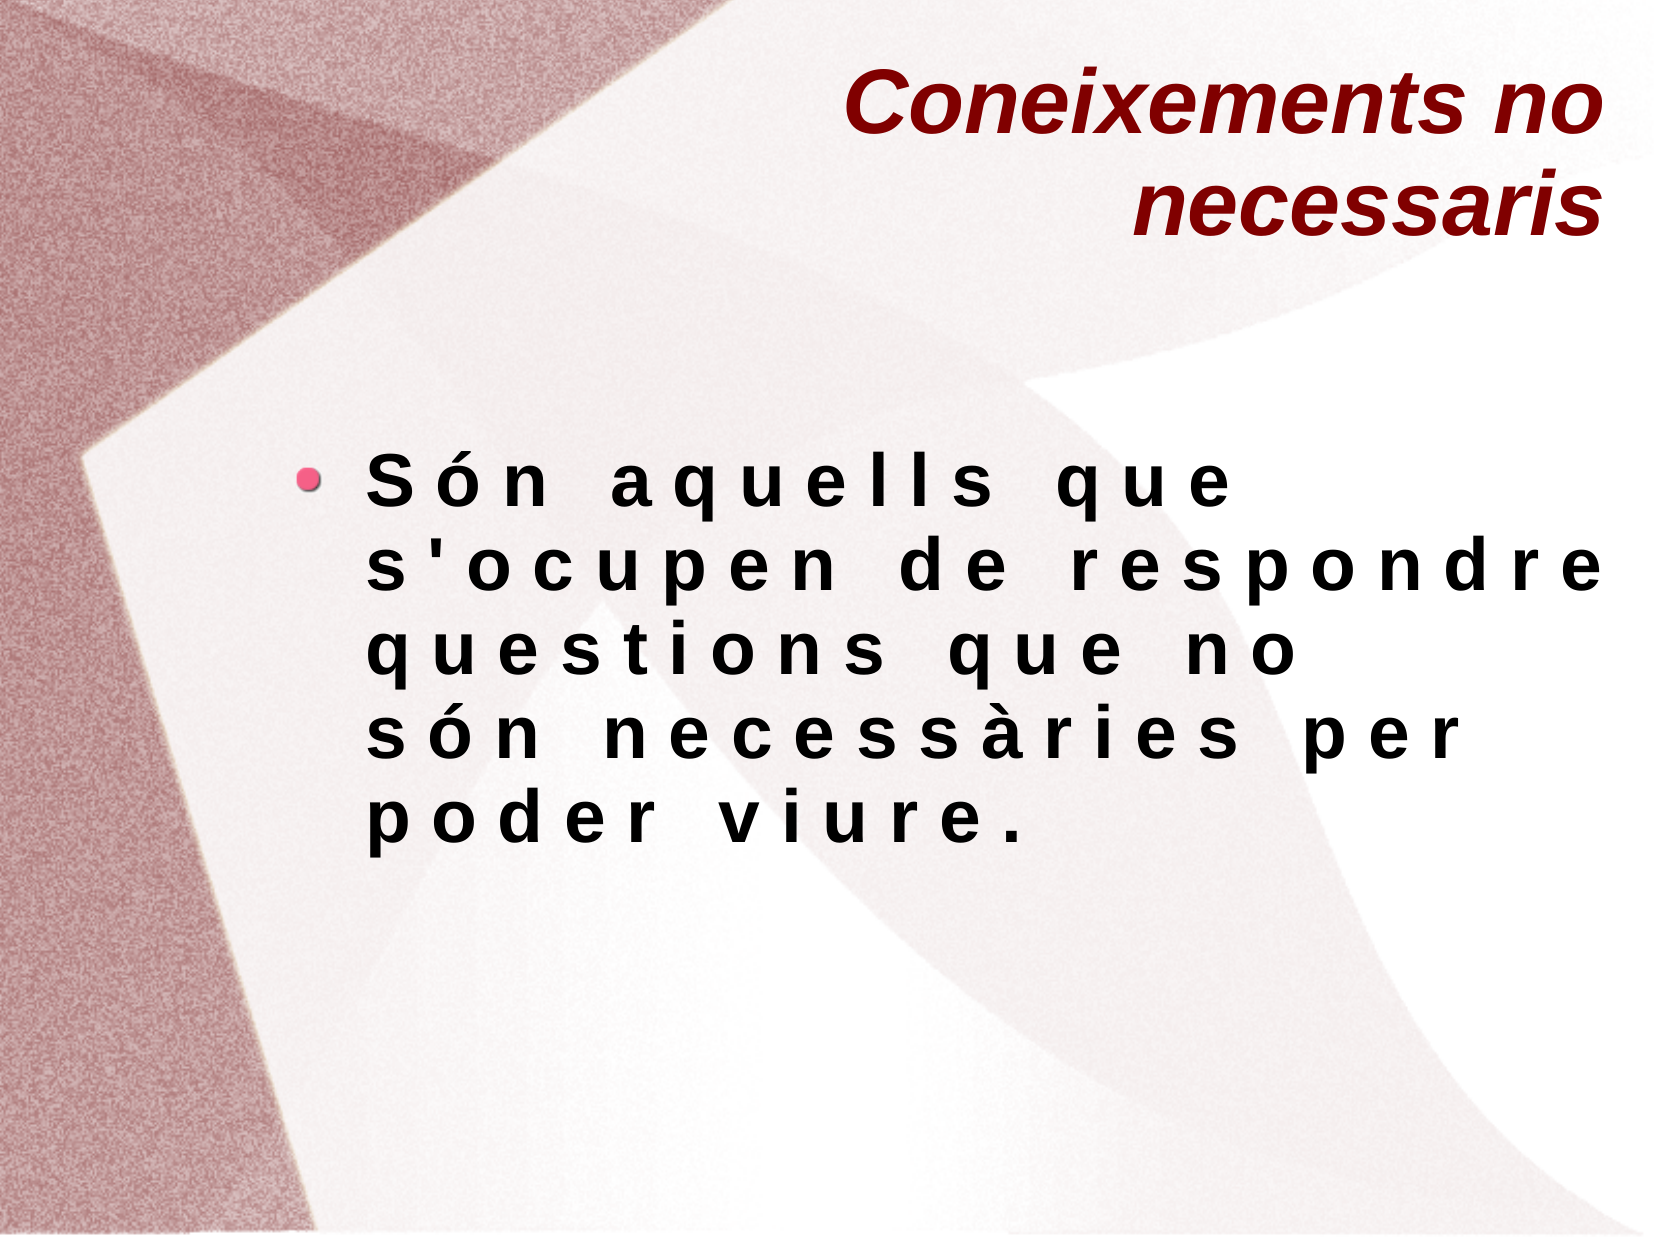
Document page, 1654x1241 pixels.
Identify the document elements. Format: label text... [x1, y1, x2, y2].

text_box Són aquells que s'ocupen de respondre questions que no són necessàries per poder viure. [295, 354, 1654, 1195]
title Coneixements no necessaris [596, 49, 1607, 257]
picture [0, 0, 1654, 1241]
